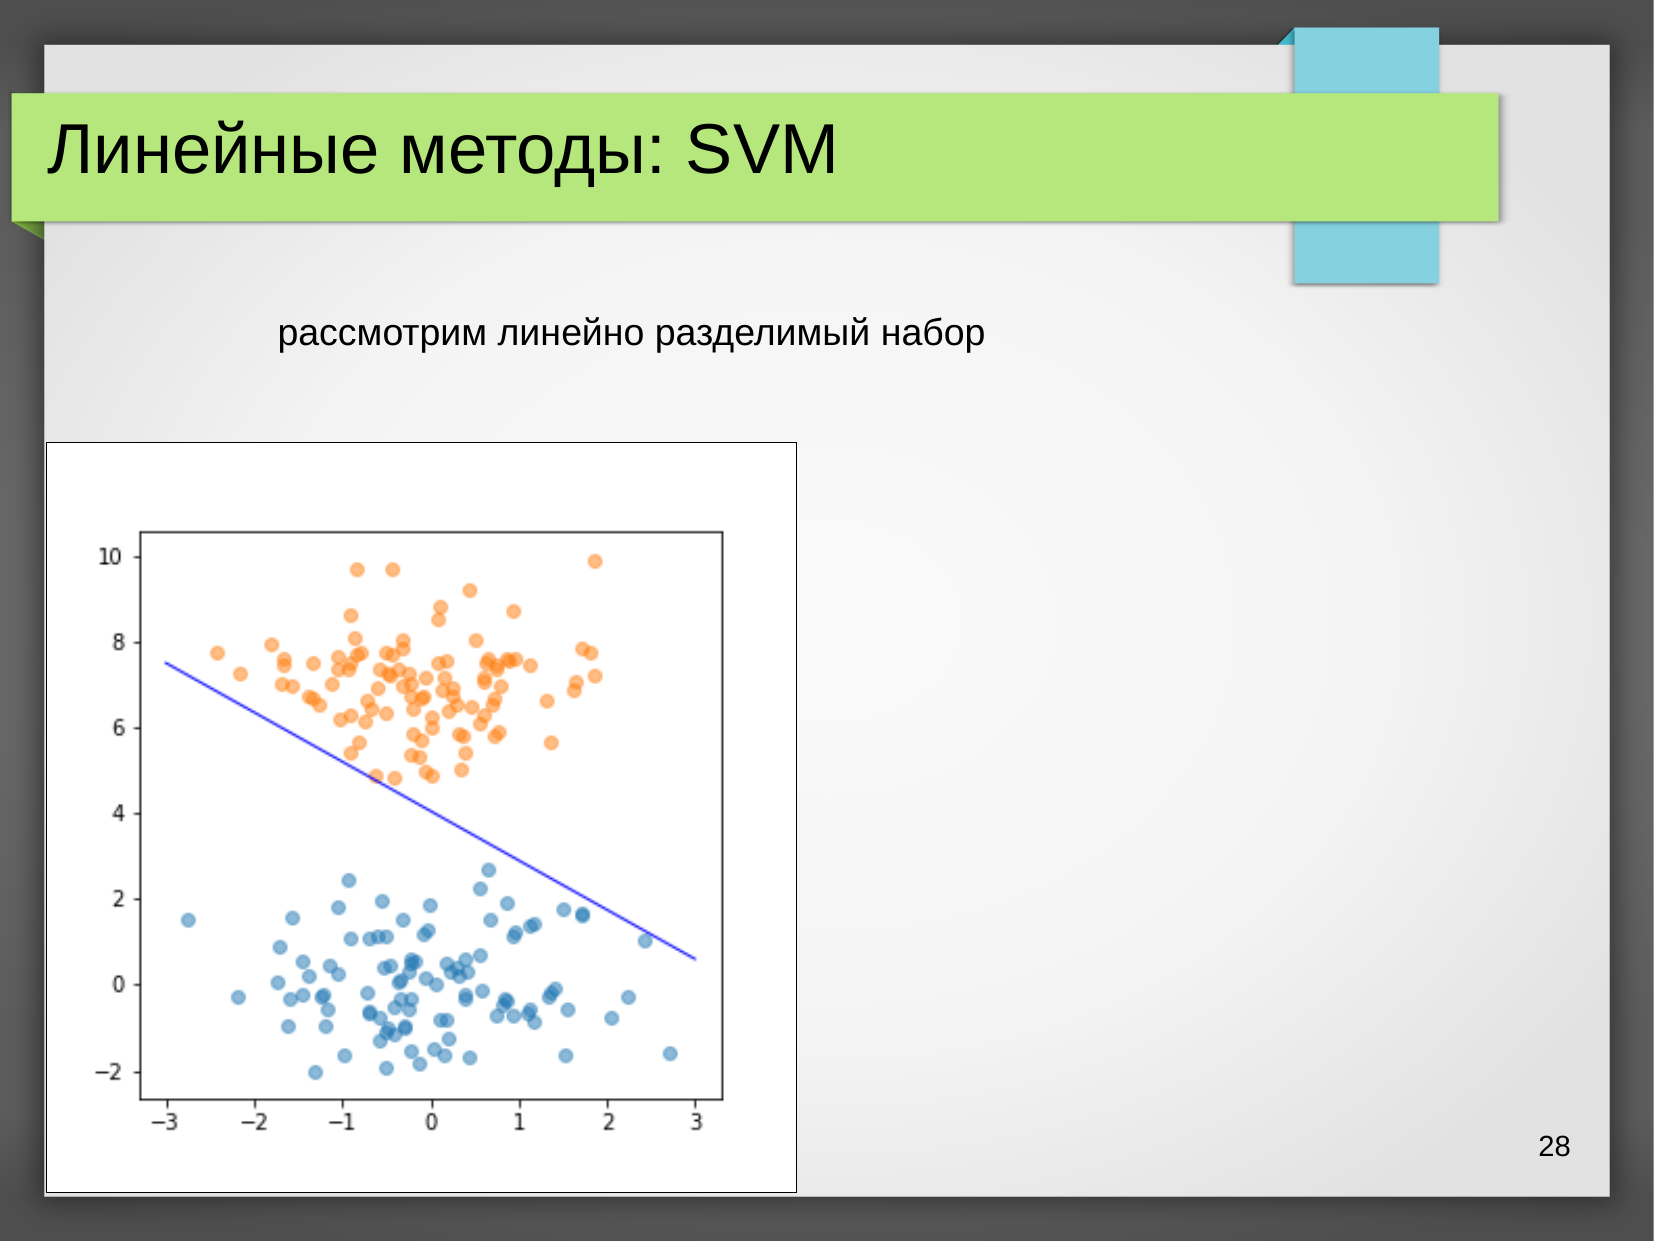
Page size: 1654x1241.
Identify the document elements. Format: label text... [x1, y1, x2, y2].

picture [0, 0, 1654, 1241]
title Линейные методы: SVM [47, 109, 1501, 189]
text_box рассмотрим линейно разделимый набор [141, 298, 1123, 367]
